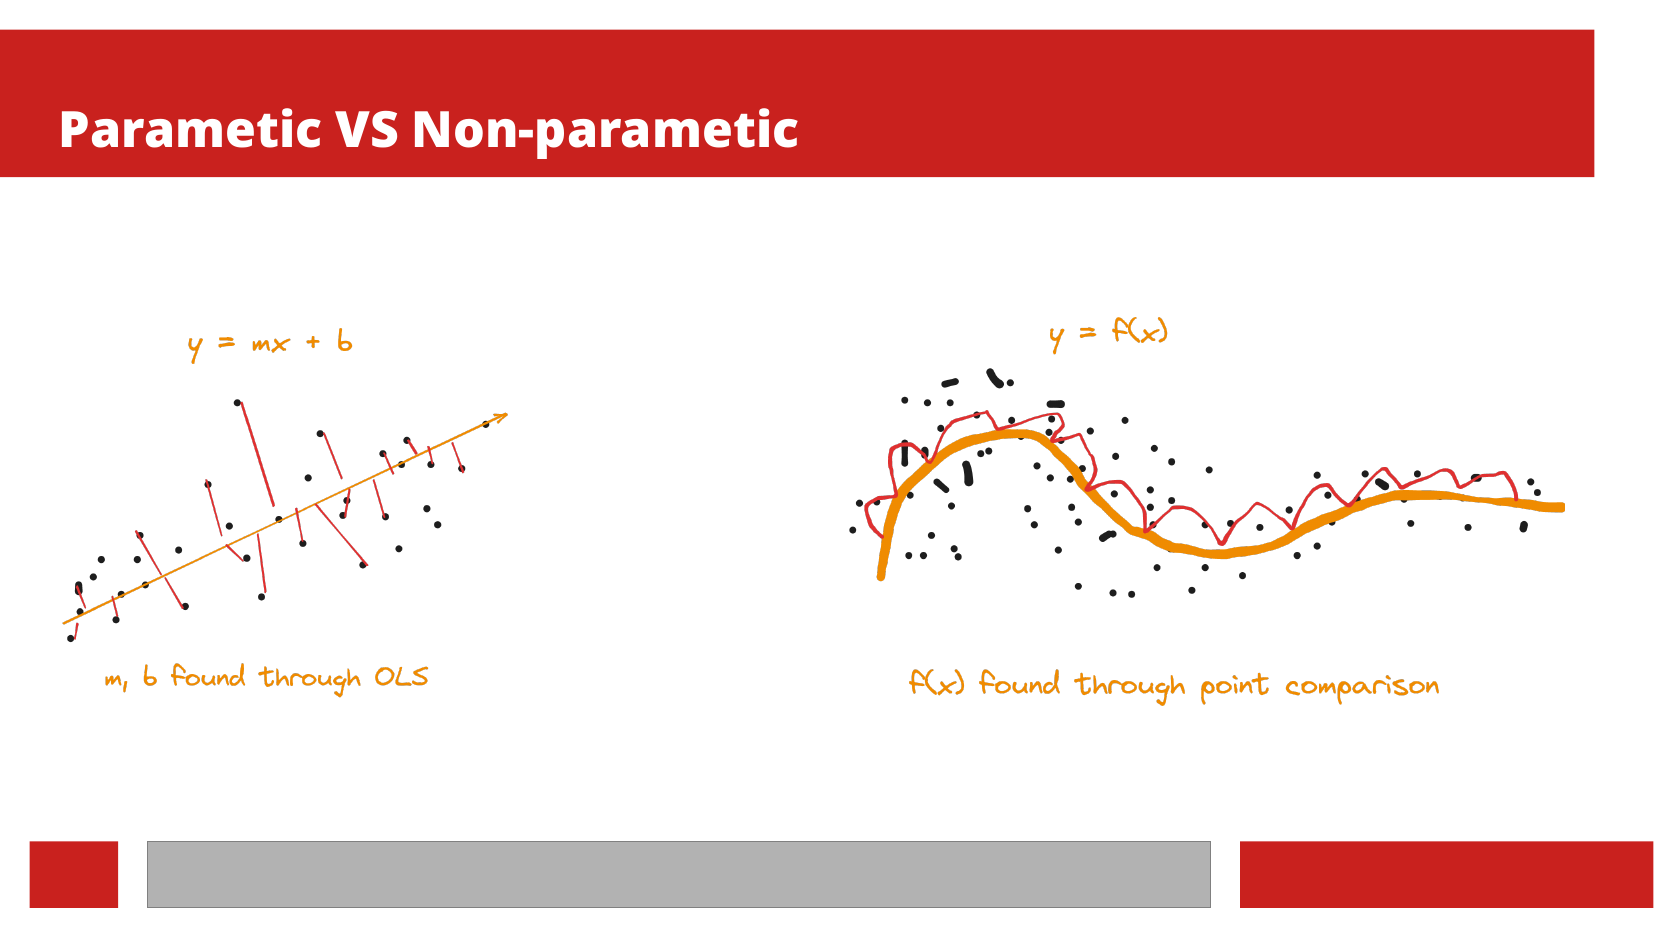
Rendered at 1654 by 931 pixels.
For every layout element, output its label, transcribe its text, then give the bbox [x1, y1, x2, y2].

picture [59, 310, 1565, 708]
title Parametic VS Non-parametic [59, 44, 1595, 163]
